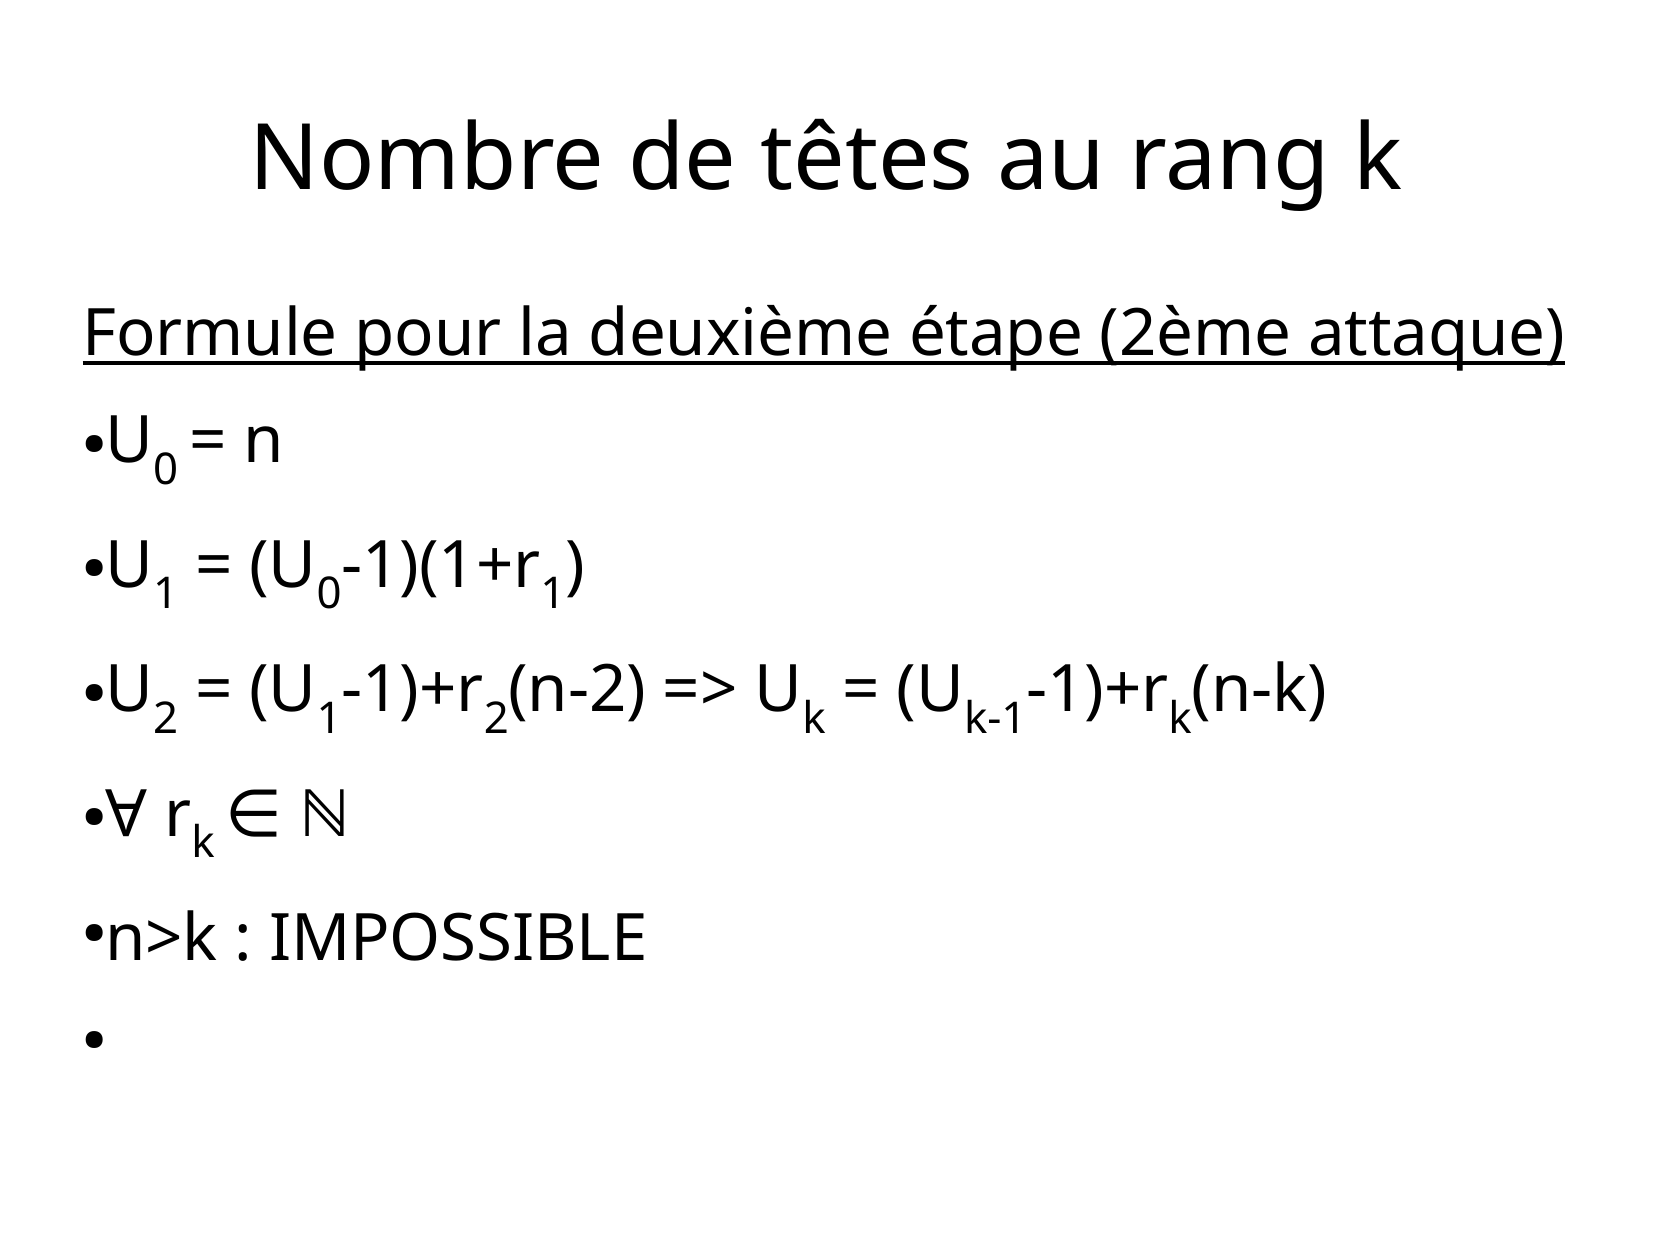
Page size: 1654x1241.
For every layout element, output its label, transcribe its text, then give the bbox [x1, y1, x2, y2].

title Nombre de têtes au rang k [82, 49, 1571, 257]
list Formule pour la deuxième étape (2ème attaque) U0 = n U1 = (U0-1)(1+r1) U2 = (U1-1)+r2(n-2) => Uk = (Uk-1-1)+rk(n-k) Ɐ rk ∈ ℕ n>k : IMPOSSIBLE [82, 290, 1571, 1010]
